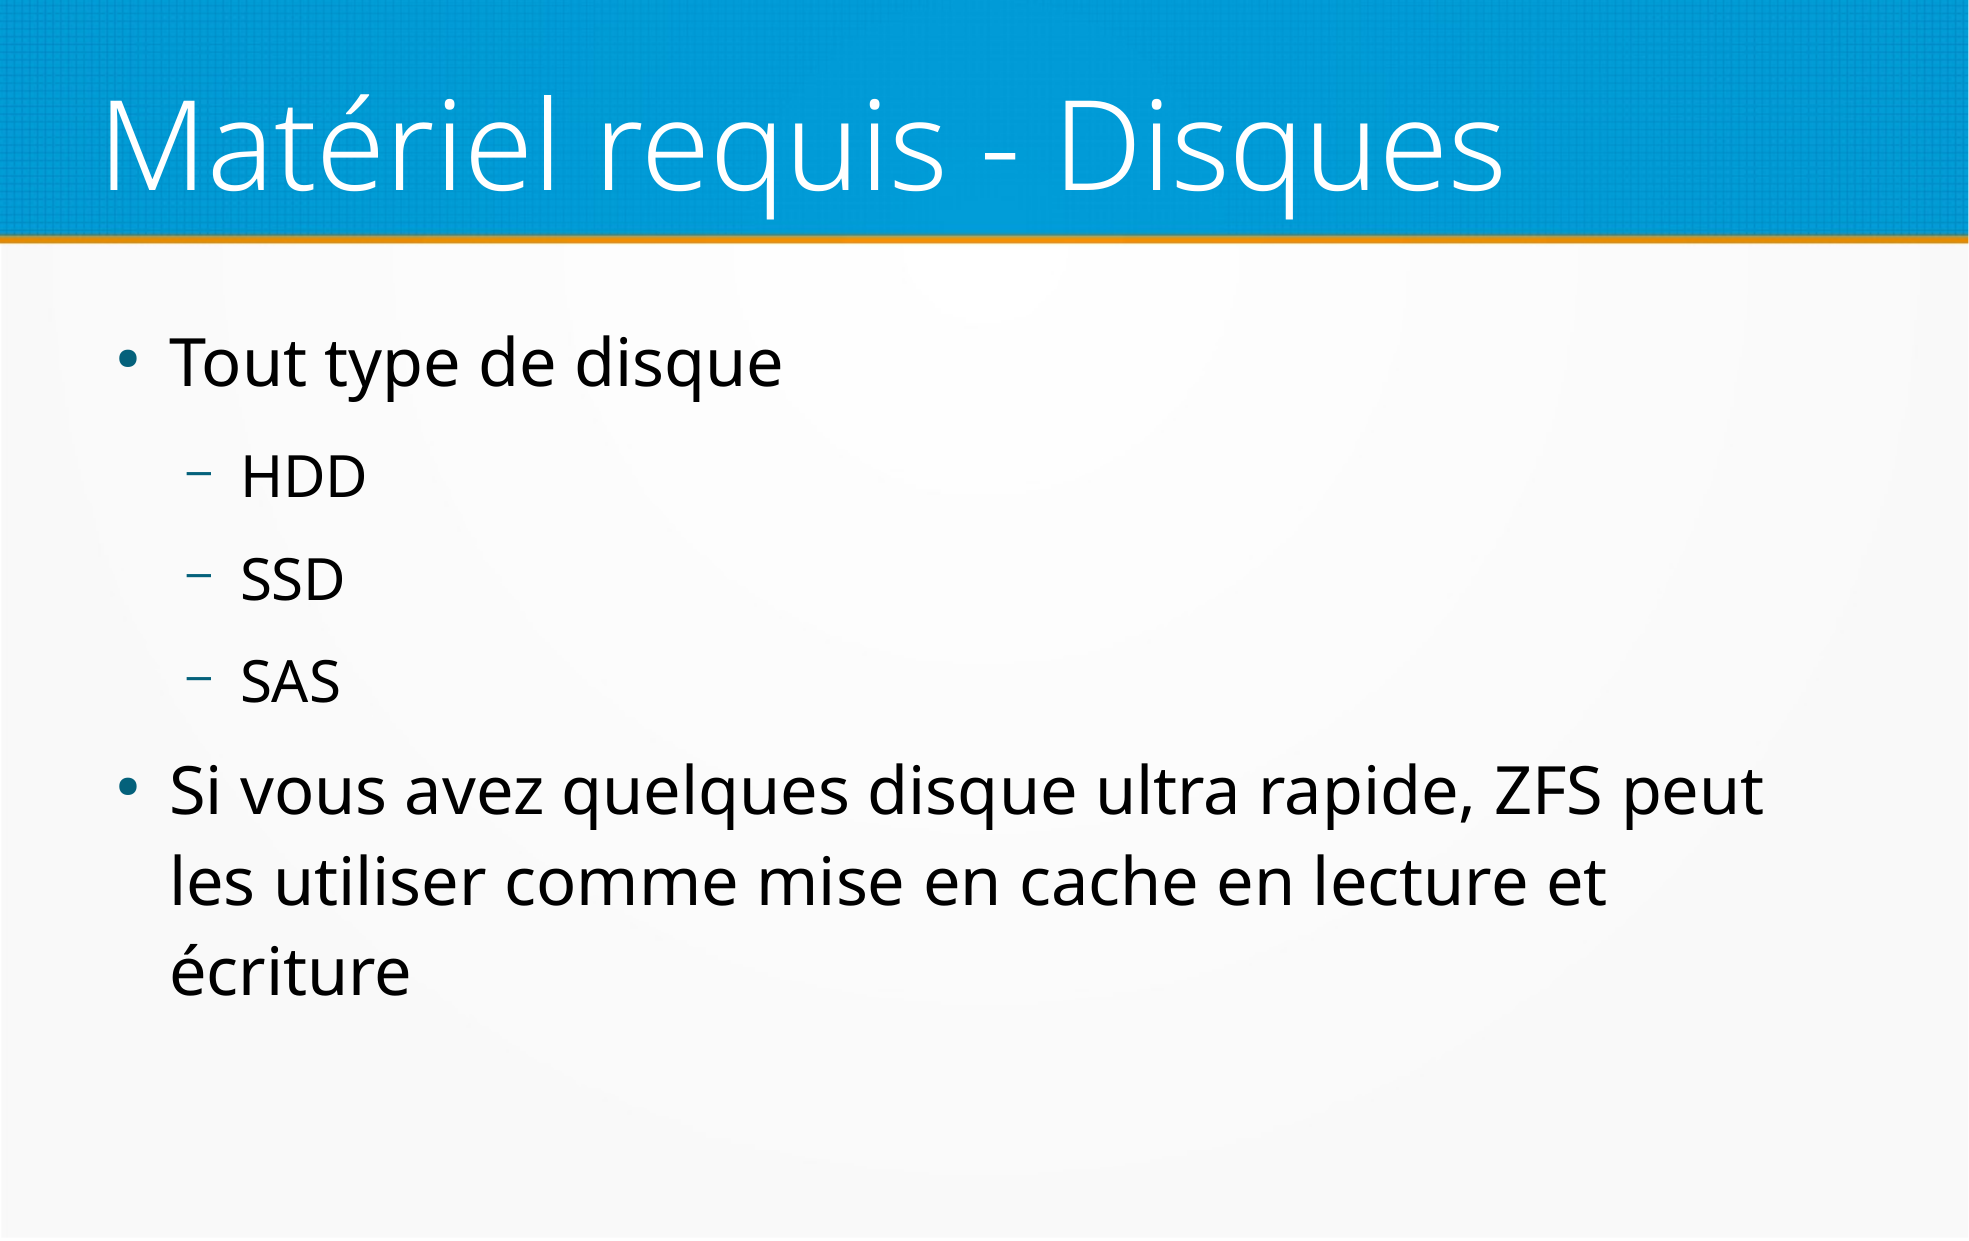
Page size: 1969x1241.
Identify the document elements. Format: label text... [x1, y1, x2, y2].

title Matériel requis - Disques [98, 19, 1870, 227]
list Tout type de disque HDD SSD SAS Si vous avez quelques disque ultra rapide, ZFS peut les utiliser comme mise en cache en lecture et écriture [98, 315, 1861, 1081]
picture [0, 233, 1969, 1241]
